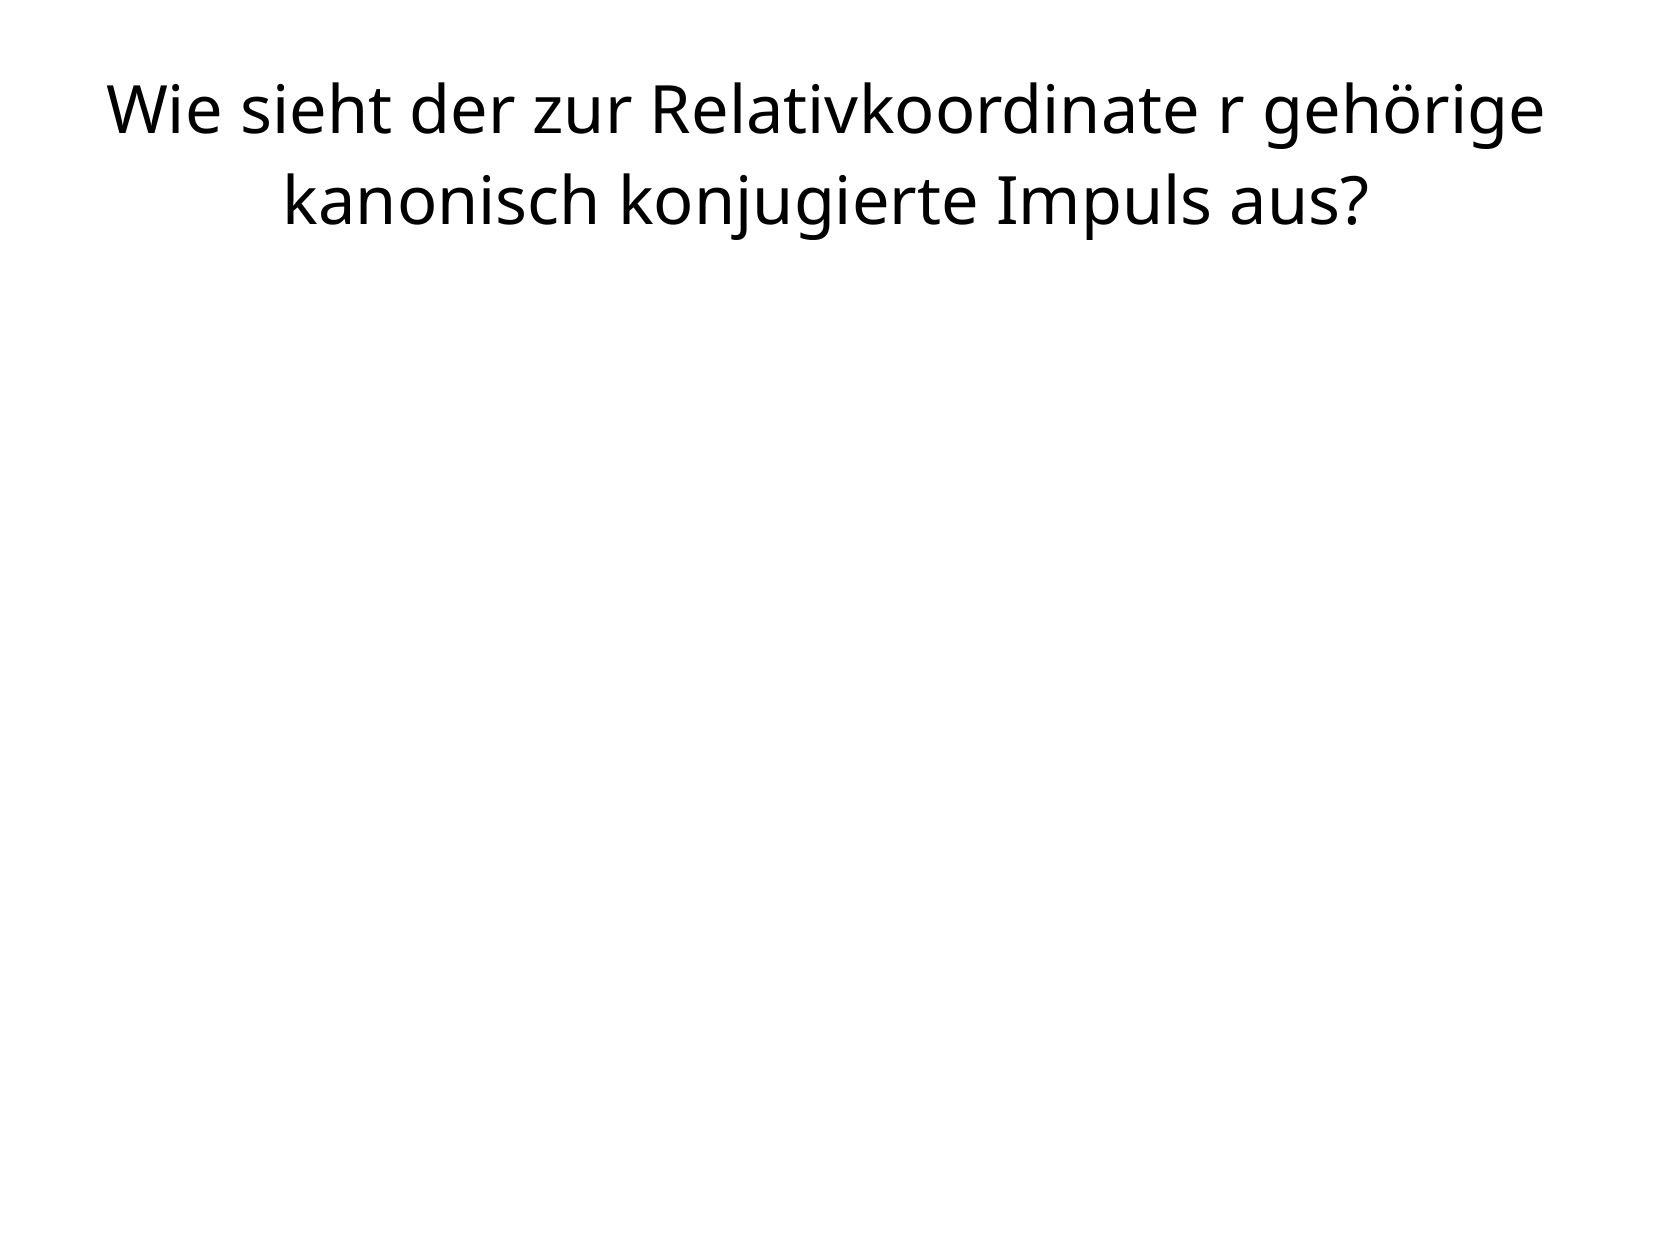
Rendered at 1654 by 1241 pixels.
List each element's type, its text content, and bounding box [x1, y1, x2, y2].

title Wie sieht der zur Relativkoordinate r gehörige kanonisch konjugierte Impuls aus? [82, 49, 1571, 257]
